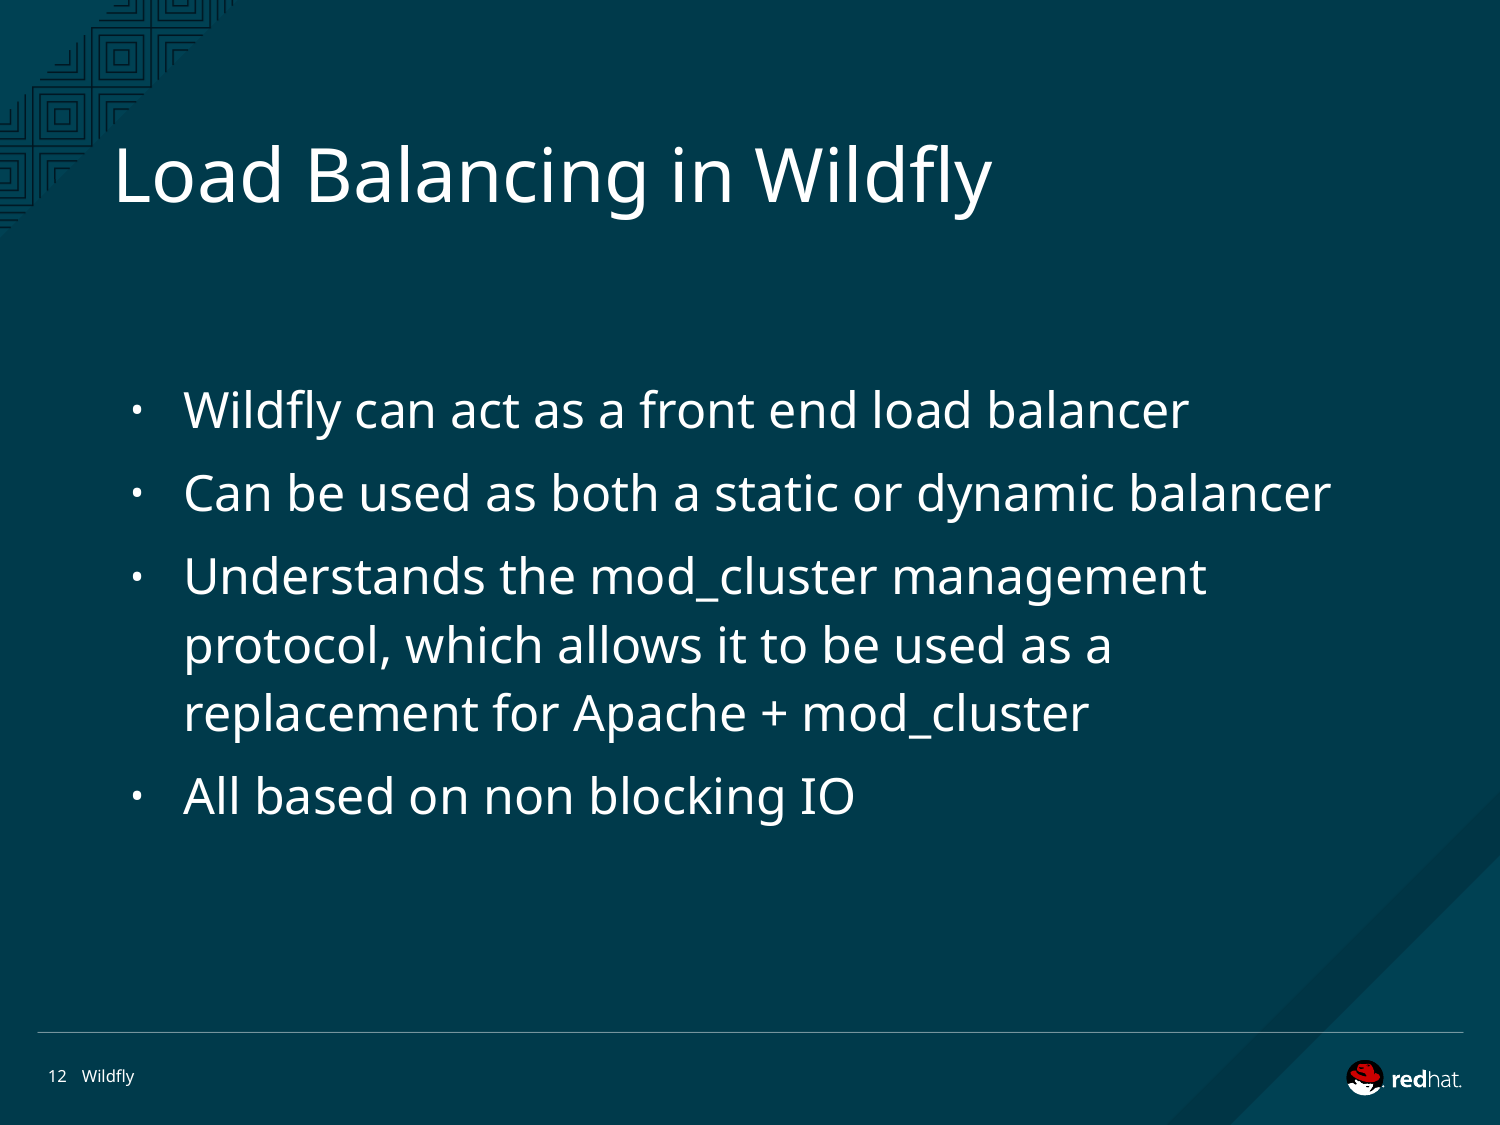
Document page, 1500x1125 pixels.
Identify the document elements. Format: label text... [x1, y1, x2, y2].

list Wildfly can act as a front end load balancer Can be used as both a static or dynamic balancer Understands the mod_cluster management protocol, which allows it to be used as a replacement for Apache + mod_cluster All based on non blocking IO [112, 375, 1388, 1028]
title Load Balancing in Wildfly [112, 0, 1388, 225]
